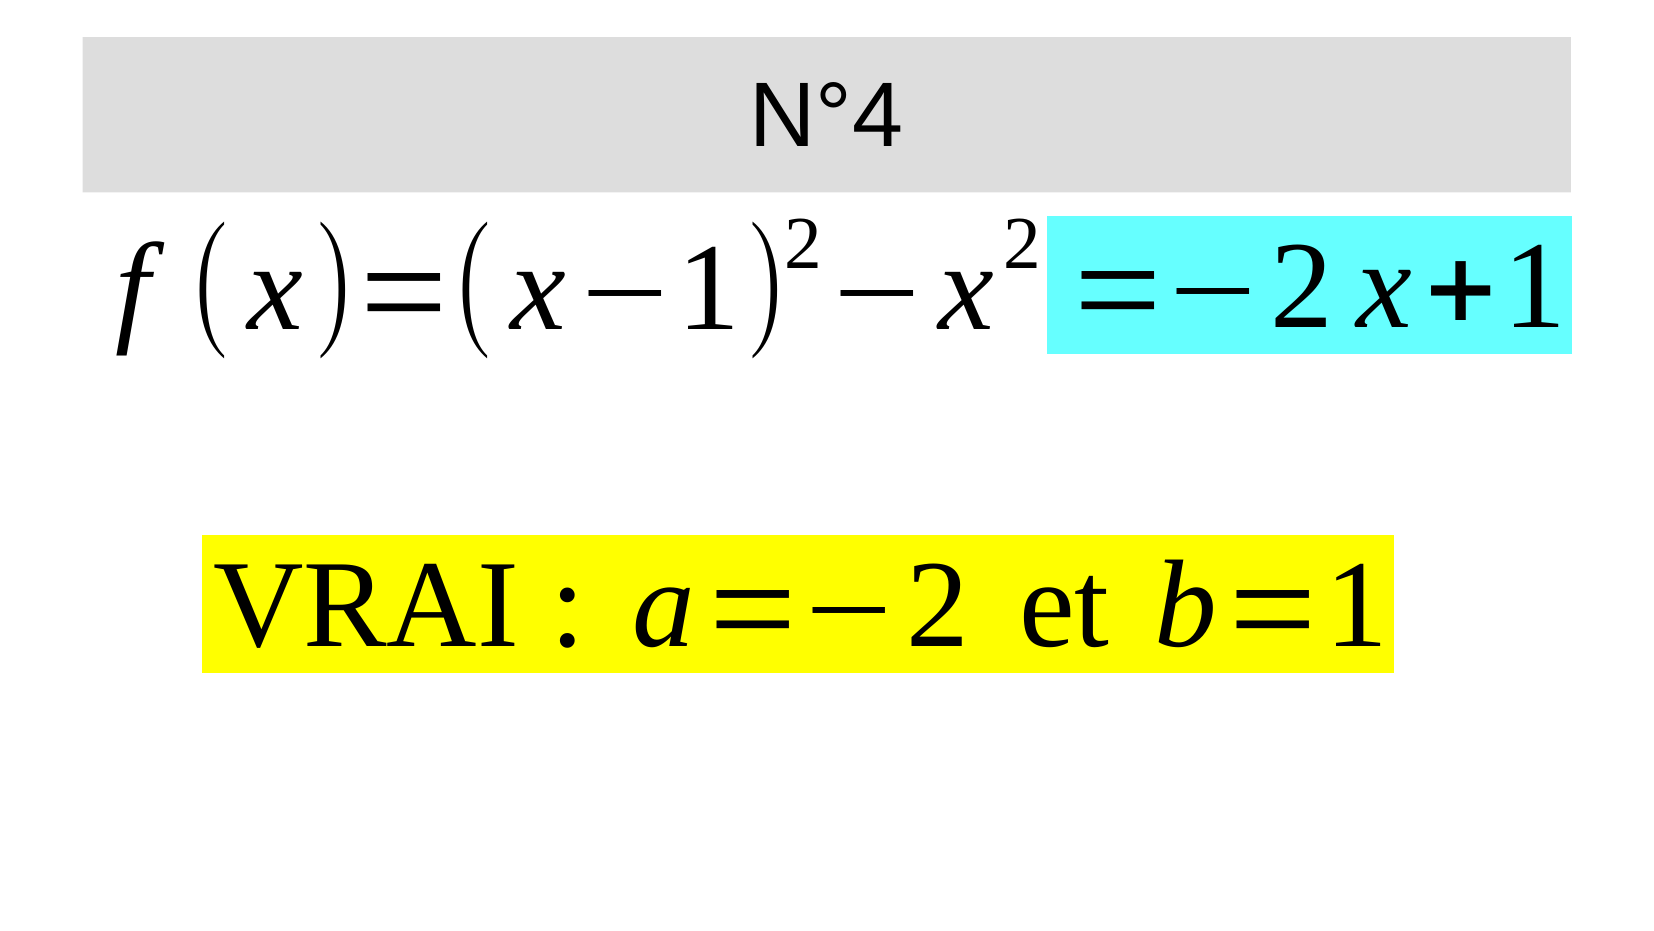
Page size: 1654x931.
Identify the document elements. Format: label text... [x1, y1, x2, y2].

title N°4 [82, 37, 1571, 193]
chart [202, 535, 1394, 674]
chart [82, 201, 1573, 367]
